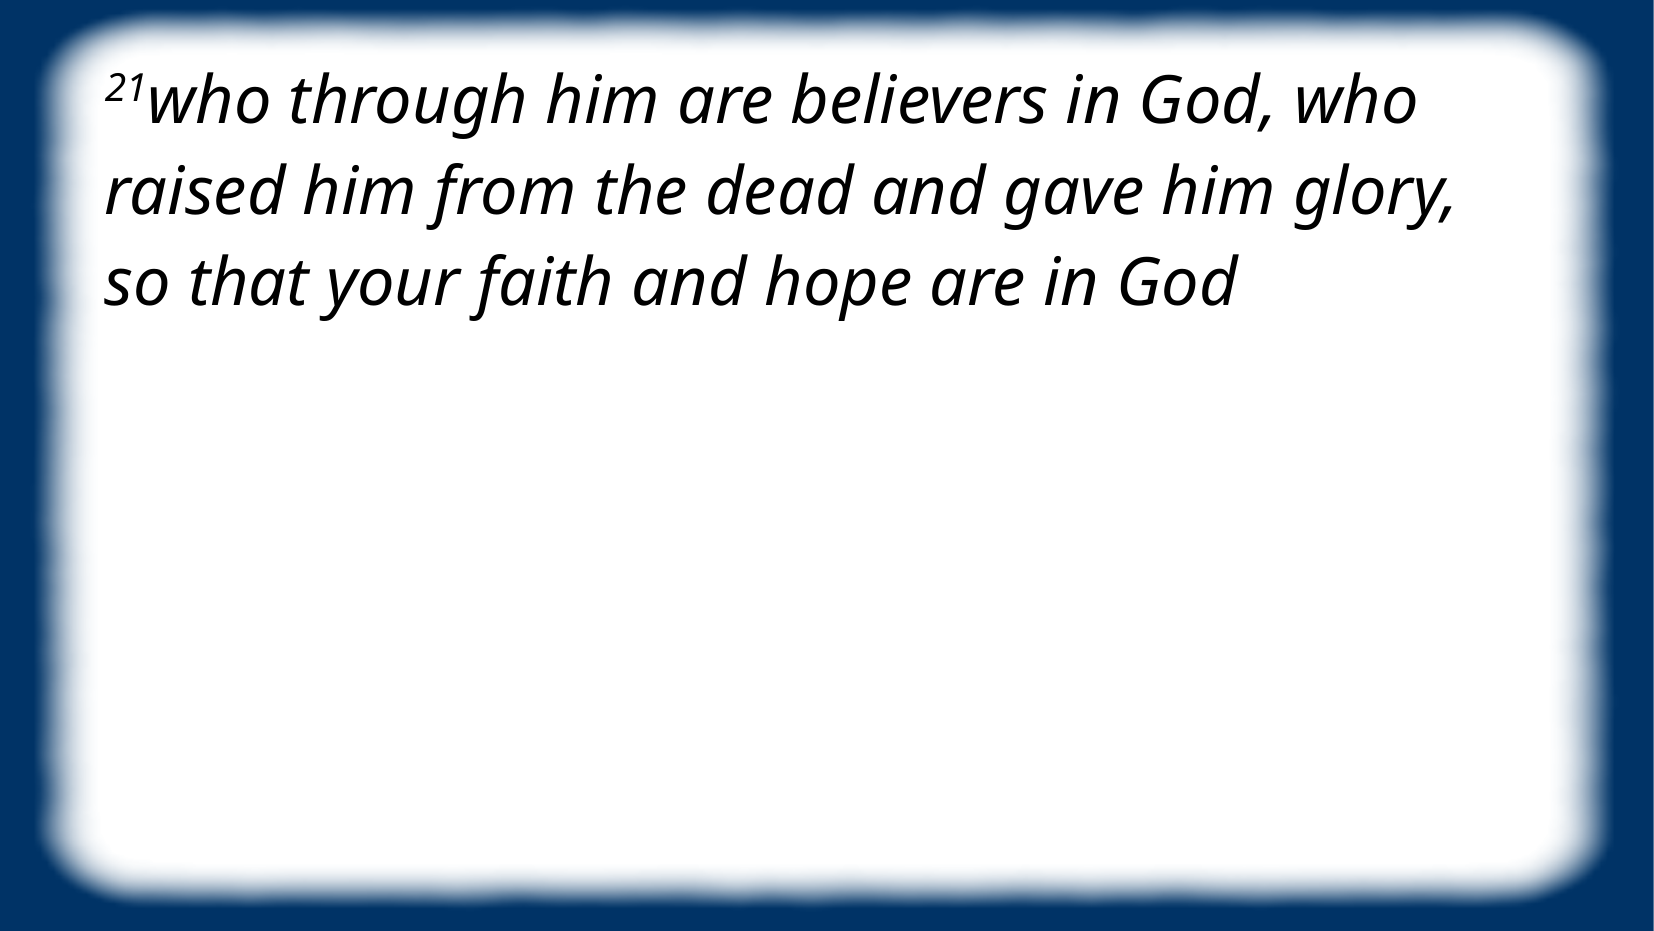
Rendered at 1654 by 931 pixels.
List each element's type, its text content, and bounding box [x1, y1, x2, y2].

picture [0, 0, 1654, 931]
text_box 21who through him are believers in God, who raised him from the dead and gave him glory, so that your faith and hope are in God [90, 45, 1546, 327]
